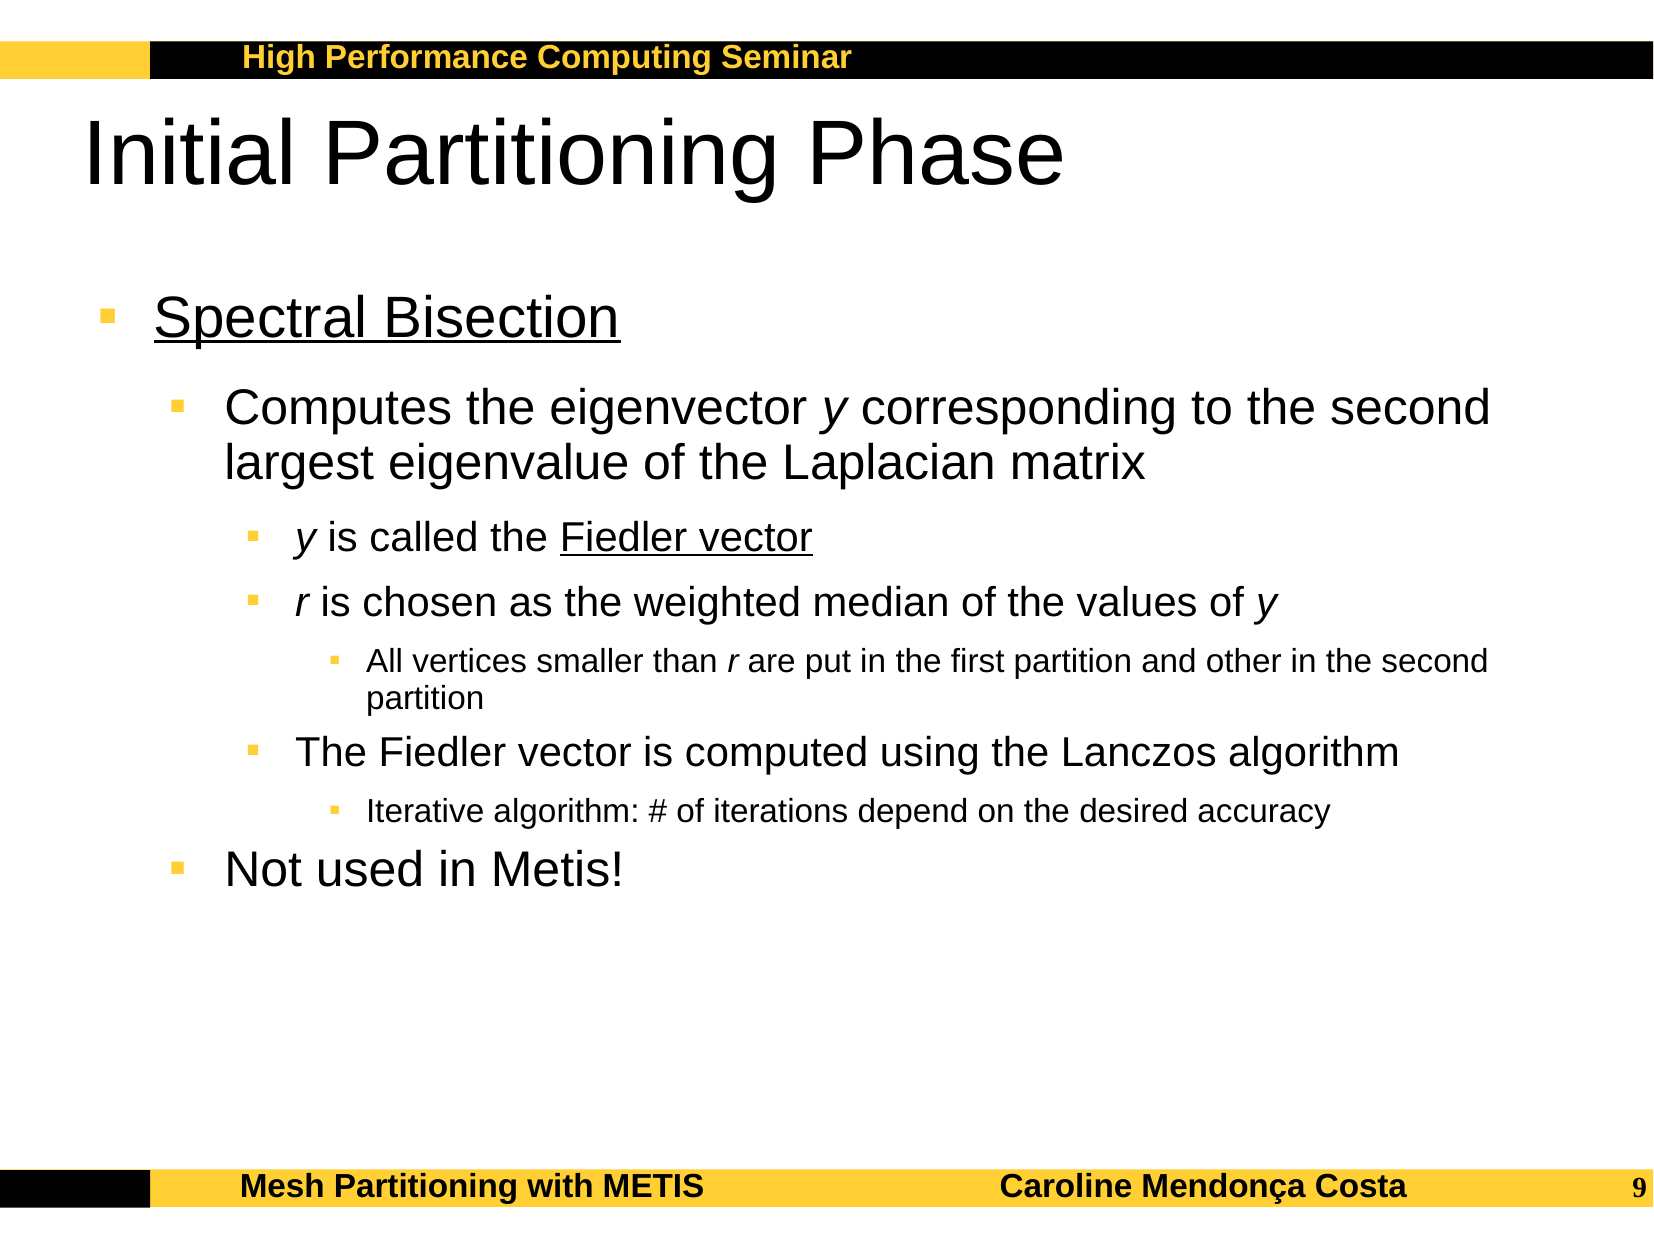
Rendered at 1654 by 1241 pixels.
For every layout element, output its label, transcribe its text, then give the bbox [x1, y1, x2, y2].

title Initial Partitioning Phase [82, 56, 1571, 250]
list Spectral Bisection Computes the eigenvector y corresponding to the second largest eigenvalue of the Laplacian matrix y is called the Fiedler vector r is chosen as the weighted median of the values of y All vertices smaller than r are put in the first partition and other in the second partition The Fiedler vector is computed using the Lanczos algorithm Iterative algorithm: # of iterations depend on the desired accuracy Not used in Metis! [82, 284, 1571, 1216]
